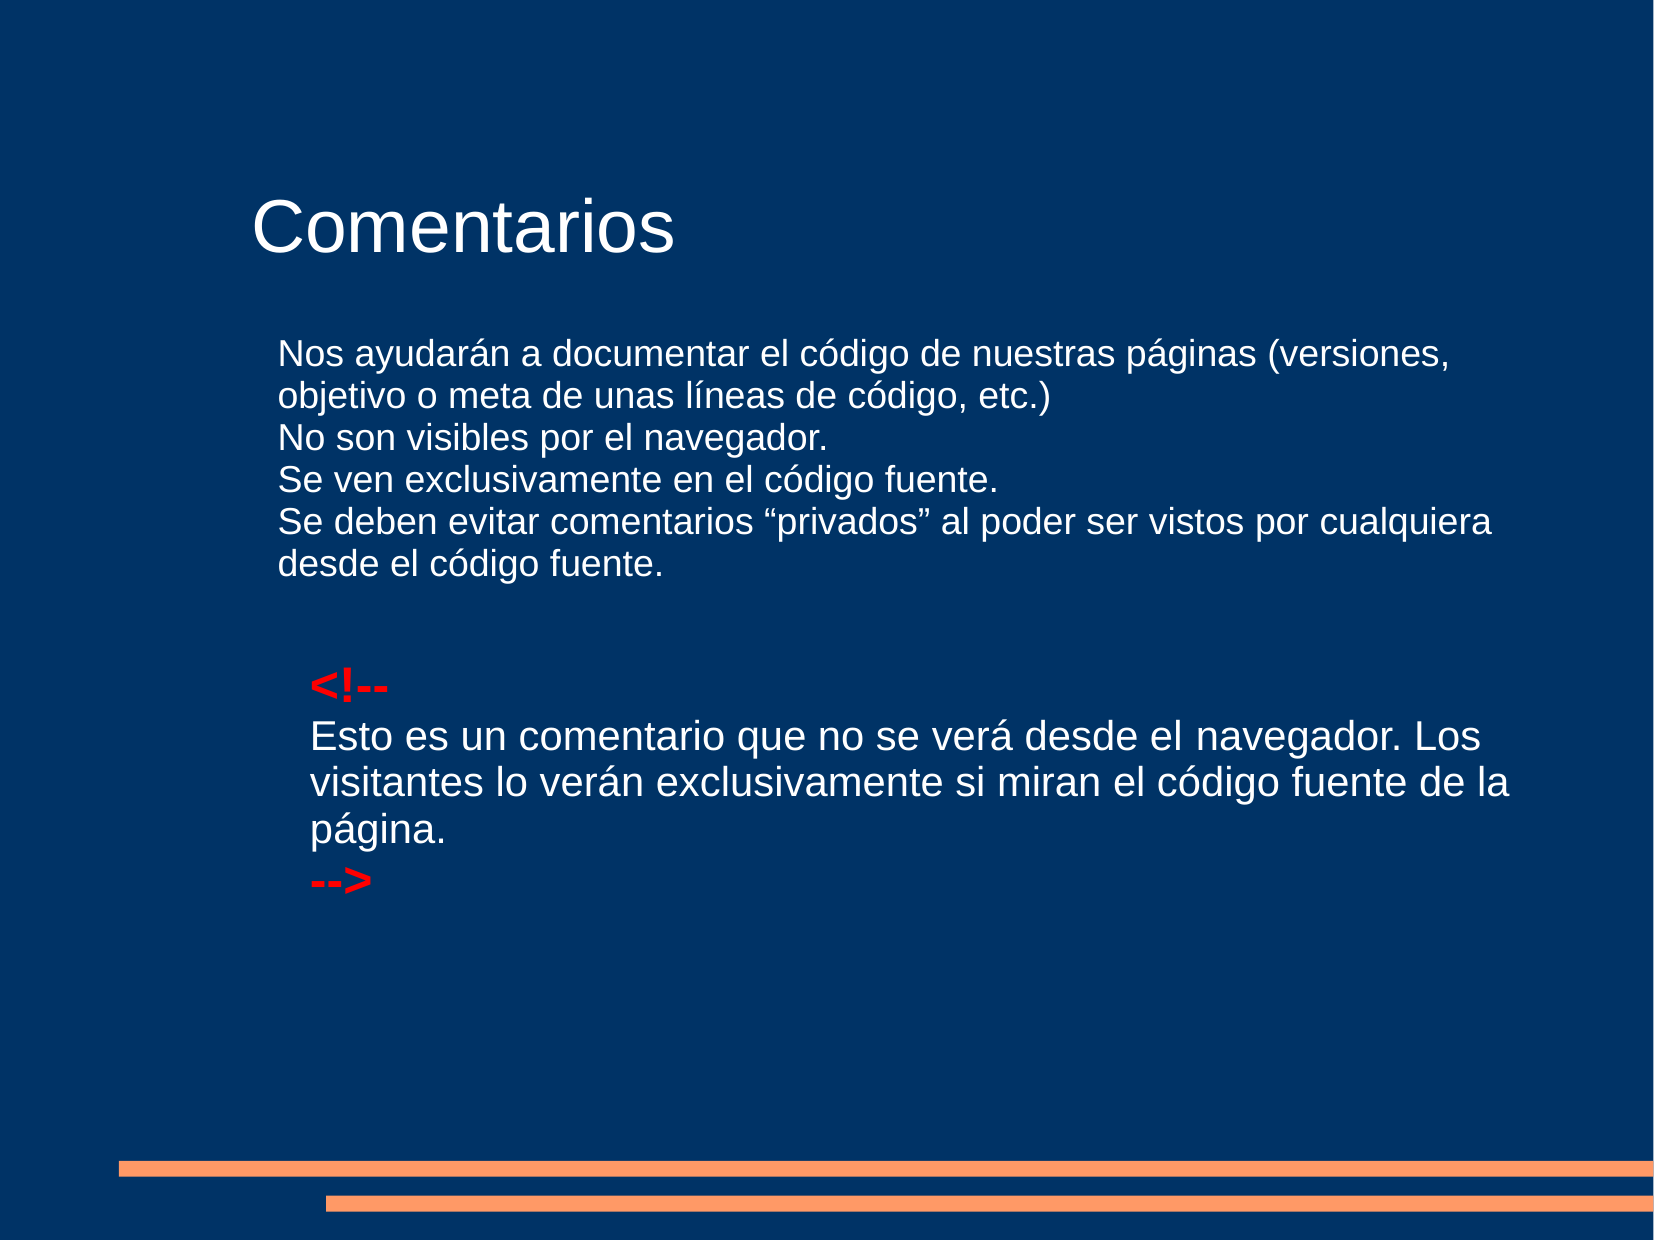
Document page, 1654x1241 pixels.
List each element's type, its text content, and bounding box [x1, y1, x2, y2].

text_box Comentarios [236, 177, 1595, 276]
text_box <!-- Esto es un comentario que no se verá desde el navegador. Los visitantes lo verán exclusivamente si miran el código fuente de la página. --> [295, 649, 1625, 916]
text_box Nos ayudarán a documentar el código de nuestras páginas (versiones, objetivo o meta de unas líneas de código, etc.) No son visibles por el navegador. Se ven exclusivamente en el código fuente. Se deben evitar comentarios “privados” al poder ser vistos por cualquiera desde el código fuente. [263, 324, 1595, 634]
